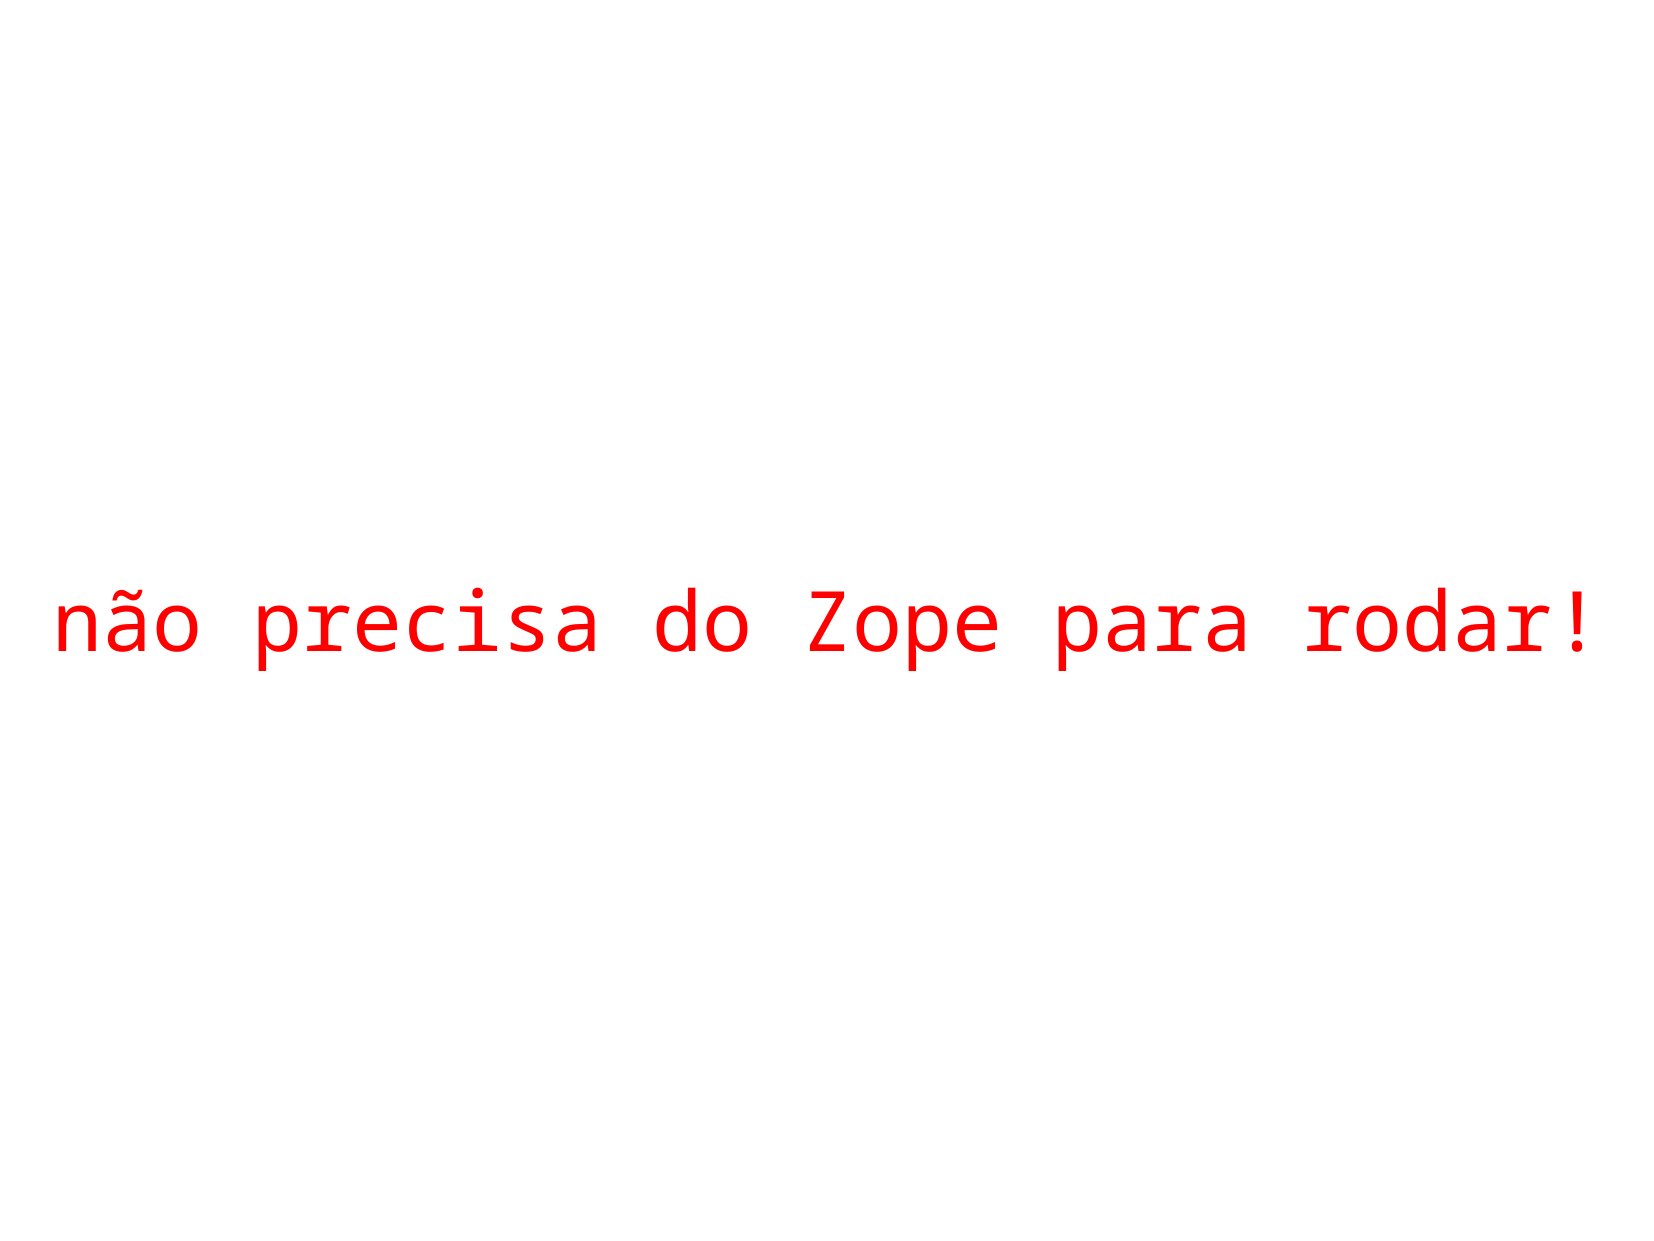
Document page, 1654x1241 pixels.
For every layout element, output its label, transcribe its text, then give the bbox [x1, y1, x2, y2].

text_box não precisa do Zope para rodar! [37, 554, 1618, 667]
